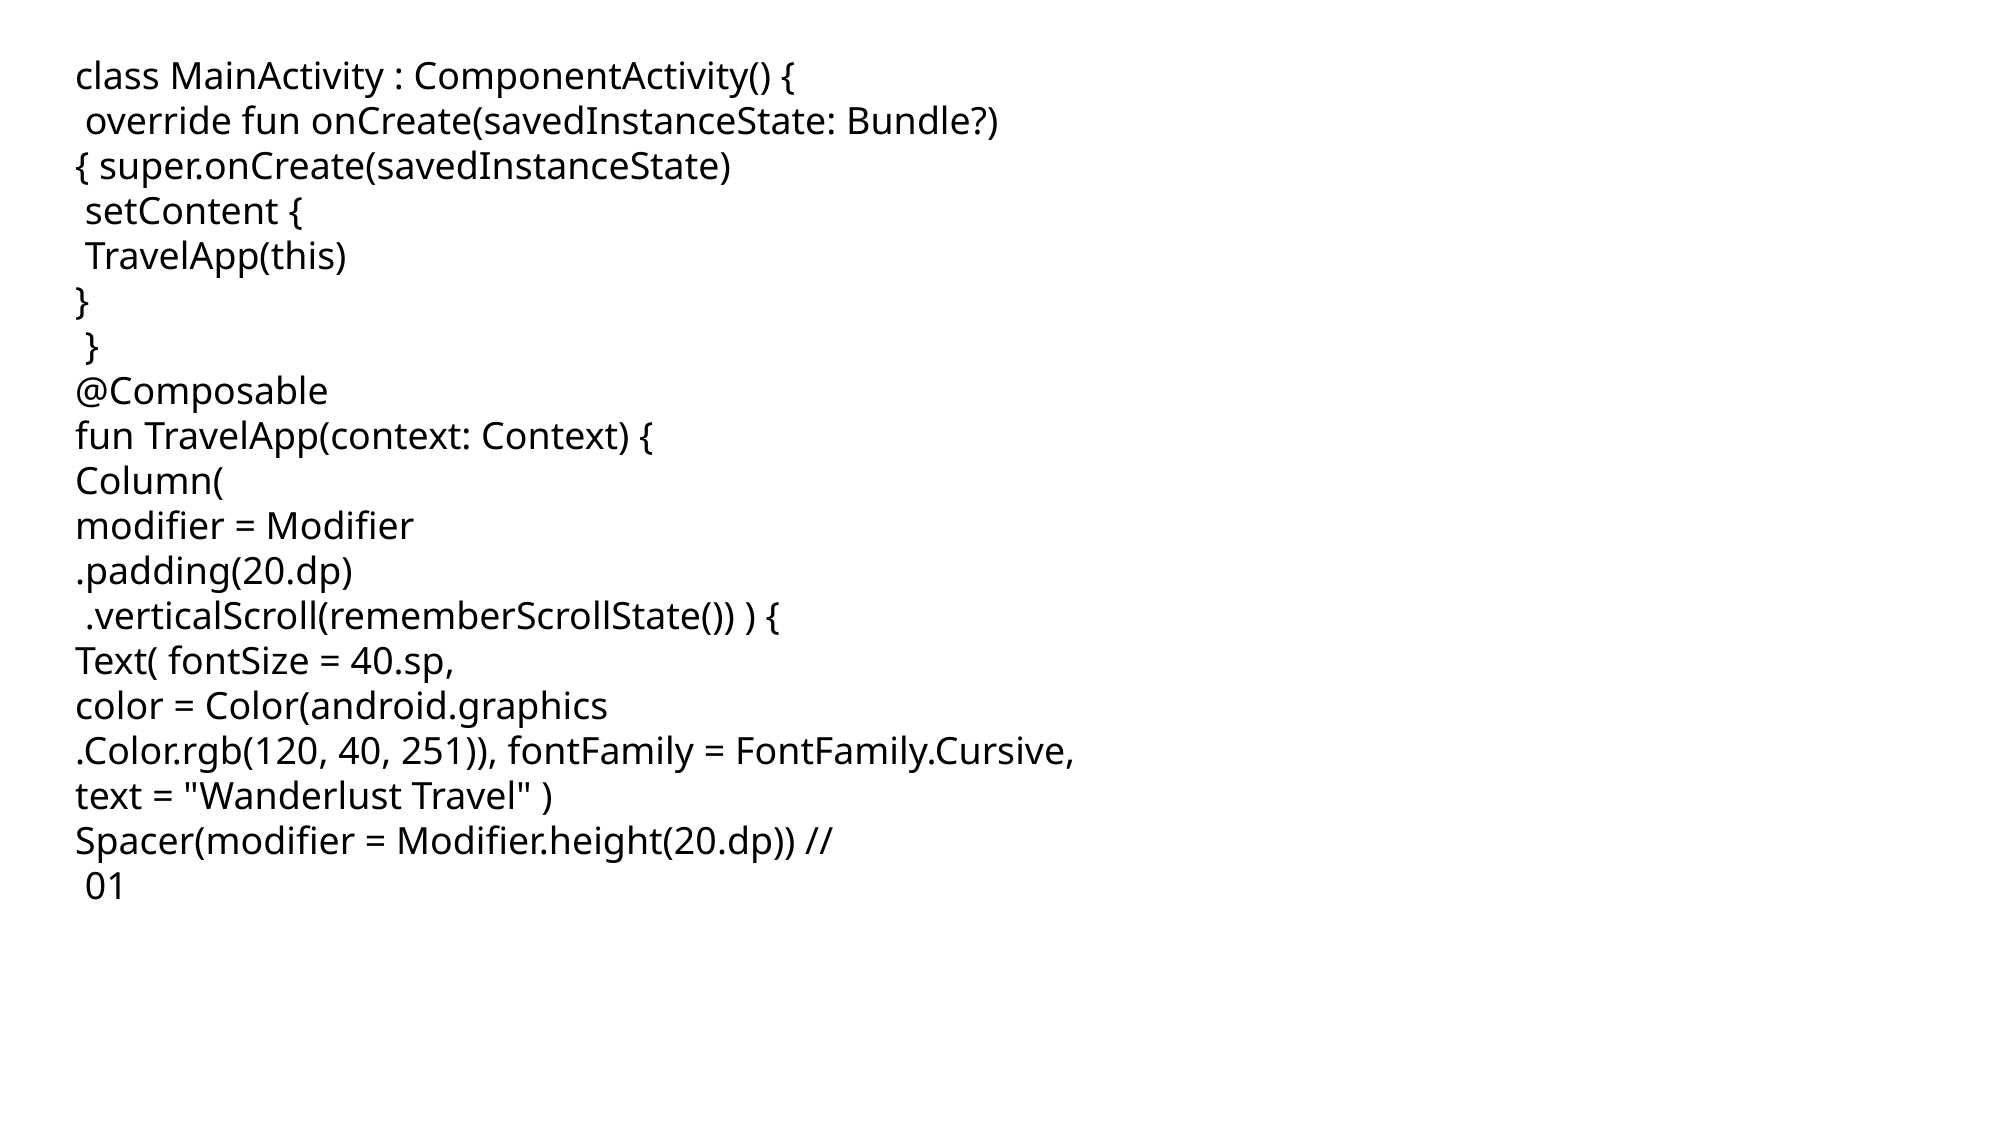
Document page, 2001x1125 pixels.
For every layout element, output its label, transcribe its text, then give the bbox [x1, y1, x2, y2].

text_box class MainActivity : ComponentActivity() { override fun onCreate(savedInstanceState: Bundle?) { super.onCreate(savedInstanceState) setContent { TravelApp(this) } } @Composable fun TravelApp(context: Context) { Column( modifier = Modifier .padding(20.dp) .verticalScroll(rememberScrollState()) ) { Text( fontSize = 40.sp, color = Color(android.graphics .Color.rgb(120, 40, 251)), fontFamily = FontFamily.Cursive, text = "Wanderlust Travel" ) Spacer(modifier = Modifier.height(20.dp)) // 01 [60, 44, 1126, 923]
